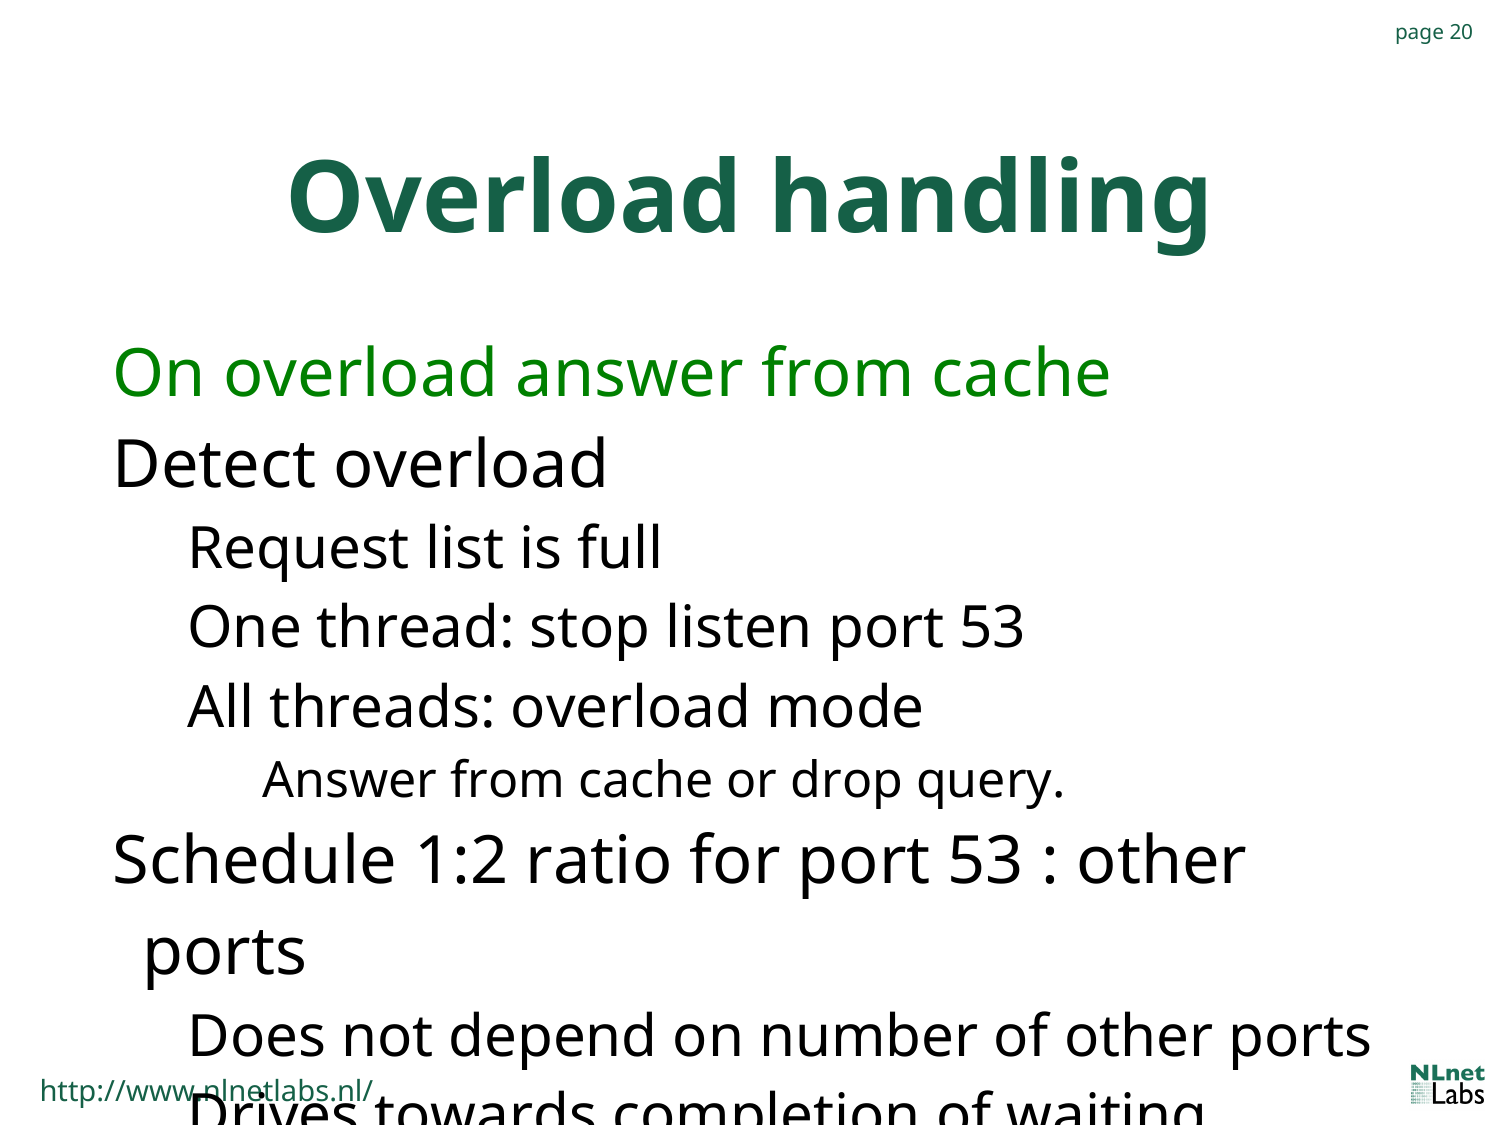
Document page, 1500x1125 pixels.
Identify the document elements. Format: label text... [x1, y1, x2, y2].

picture [1409, 1059, 1485, 1111]
title Overload handling [112, 66, 1388, 322]
list On overload answer from cache Detect overload Request list is full One thread: stop listen port 53 All threads: overload mode Answer from cache or drop query. Schedule 1:2 ratio for port 53 : other ports Does not depend on number of other ports Drives towards completion of waiting queries Every select: perform 0/1 port 53 and round robin the other ports handle at most 2. [112, 324, 1388, 1083]
